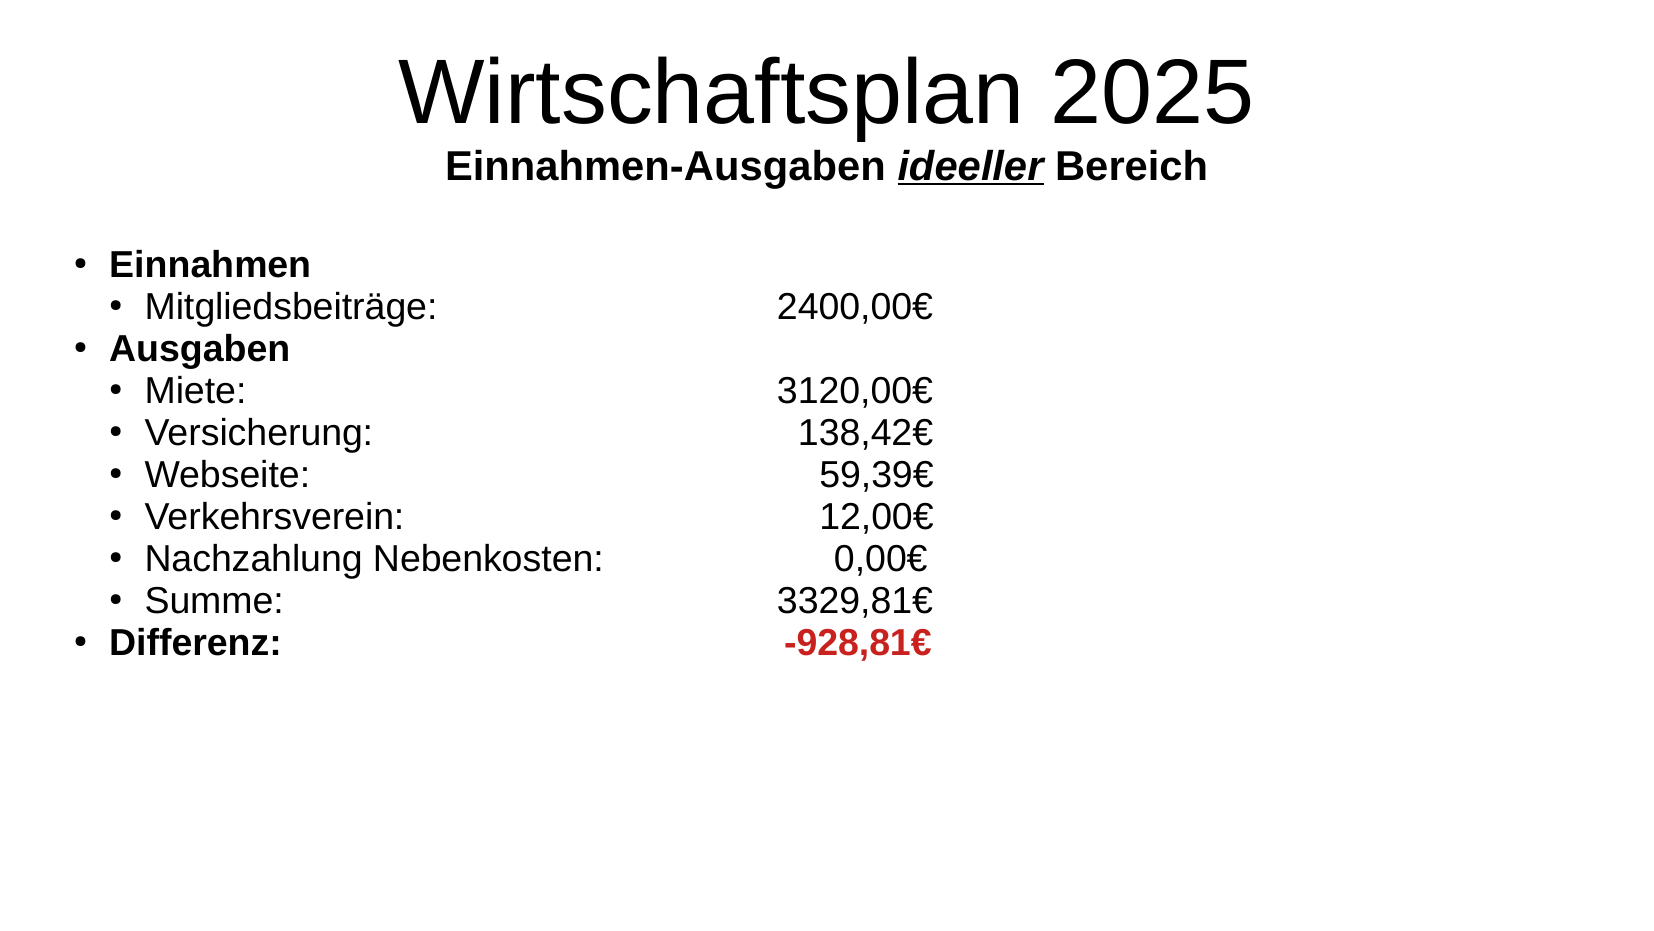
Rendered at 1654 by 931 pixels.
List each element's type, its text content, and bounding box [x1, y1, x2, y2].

title Wirtschaftsplan 2025 Einnahmen-Ausgaben ideeller Bereich [82, 37, 1571, 193]
text_box Einnahmen Mitgliedsbeiträge: 2400,00€ Ausgaben Miete: 3120,00€ Versicherung: 138,42€ Webseite: 59,39€ Verkehrsverein: 12,00€ Nachzahlung Nebenkosten: 0,00€ Summe: 3329,81€ Differenz: -928,81€ [59, 236, 1388, 857]
